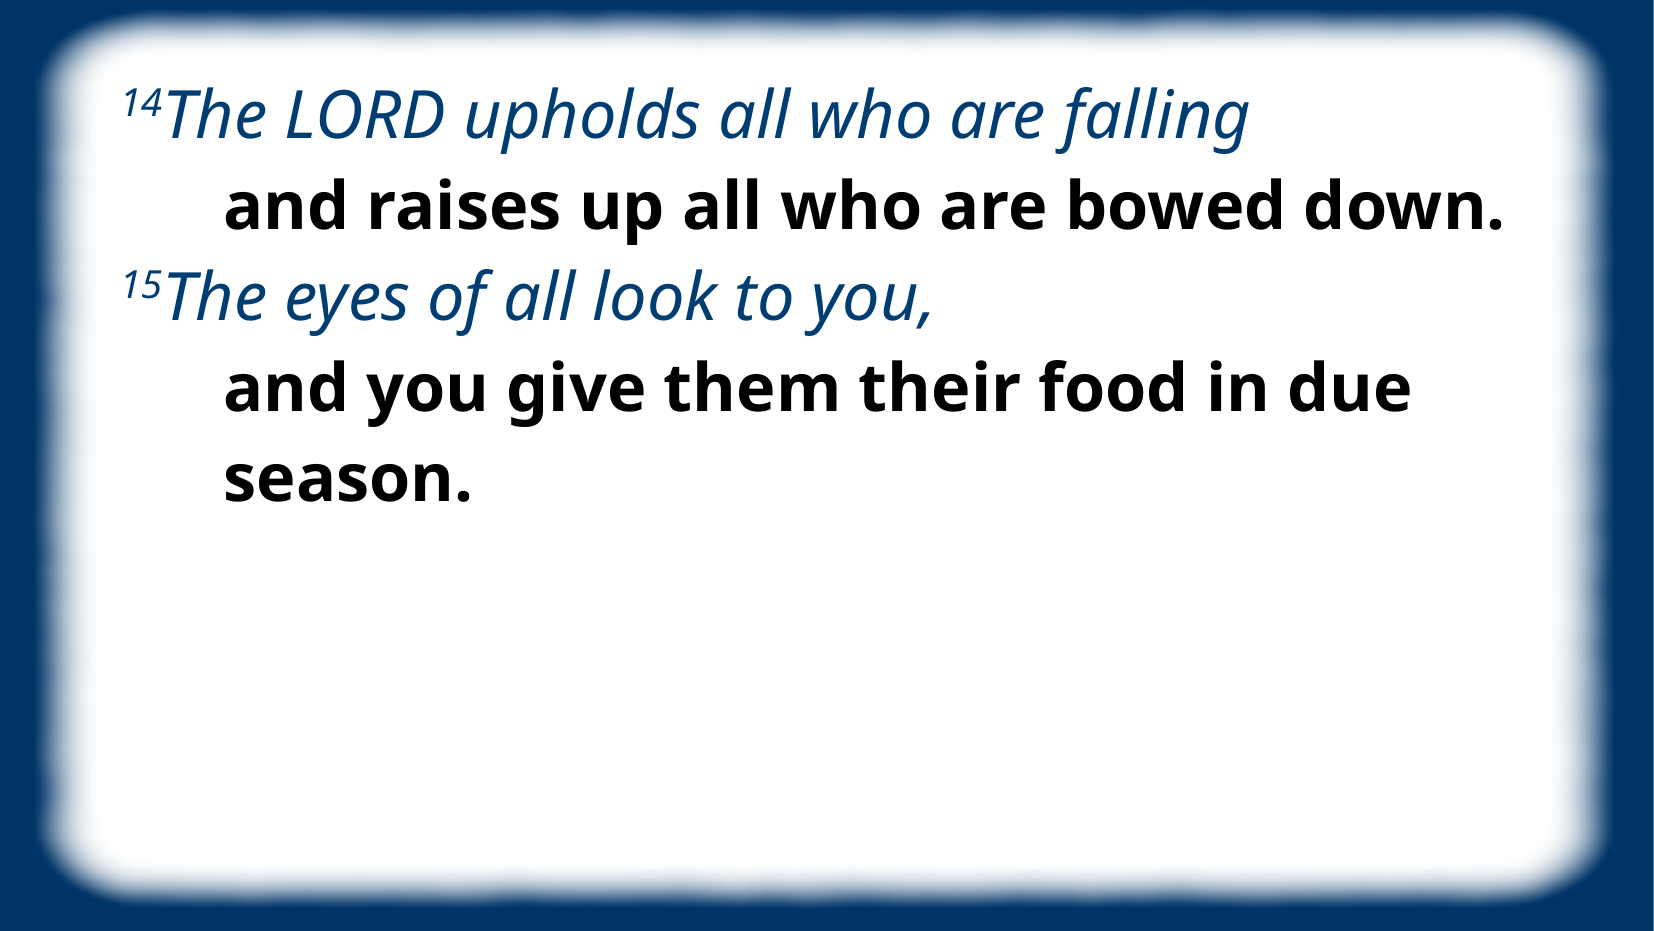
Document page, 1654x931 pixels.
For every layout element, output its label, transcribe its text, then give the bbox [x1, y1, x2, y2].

text_box 14The LORD upholds all who are falling and raises up all who are bowed down. 15The eyes of all look to you, and you give them their food in due season. [105, 60, 1546, 519]
picture [0, 0, 1654, 931]
